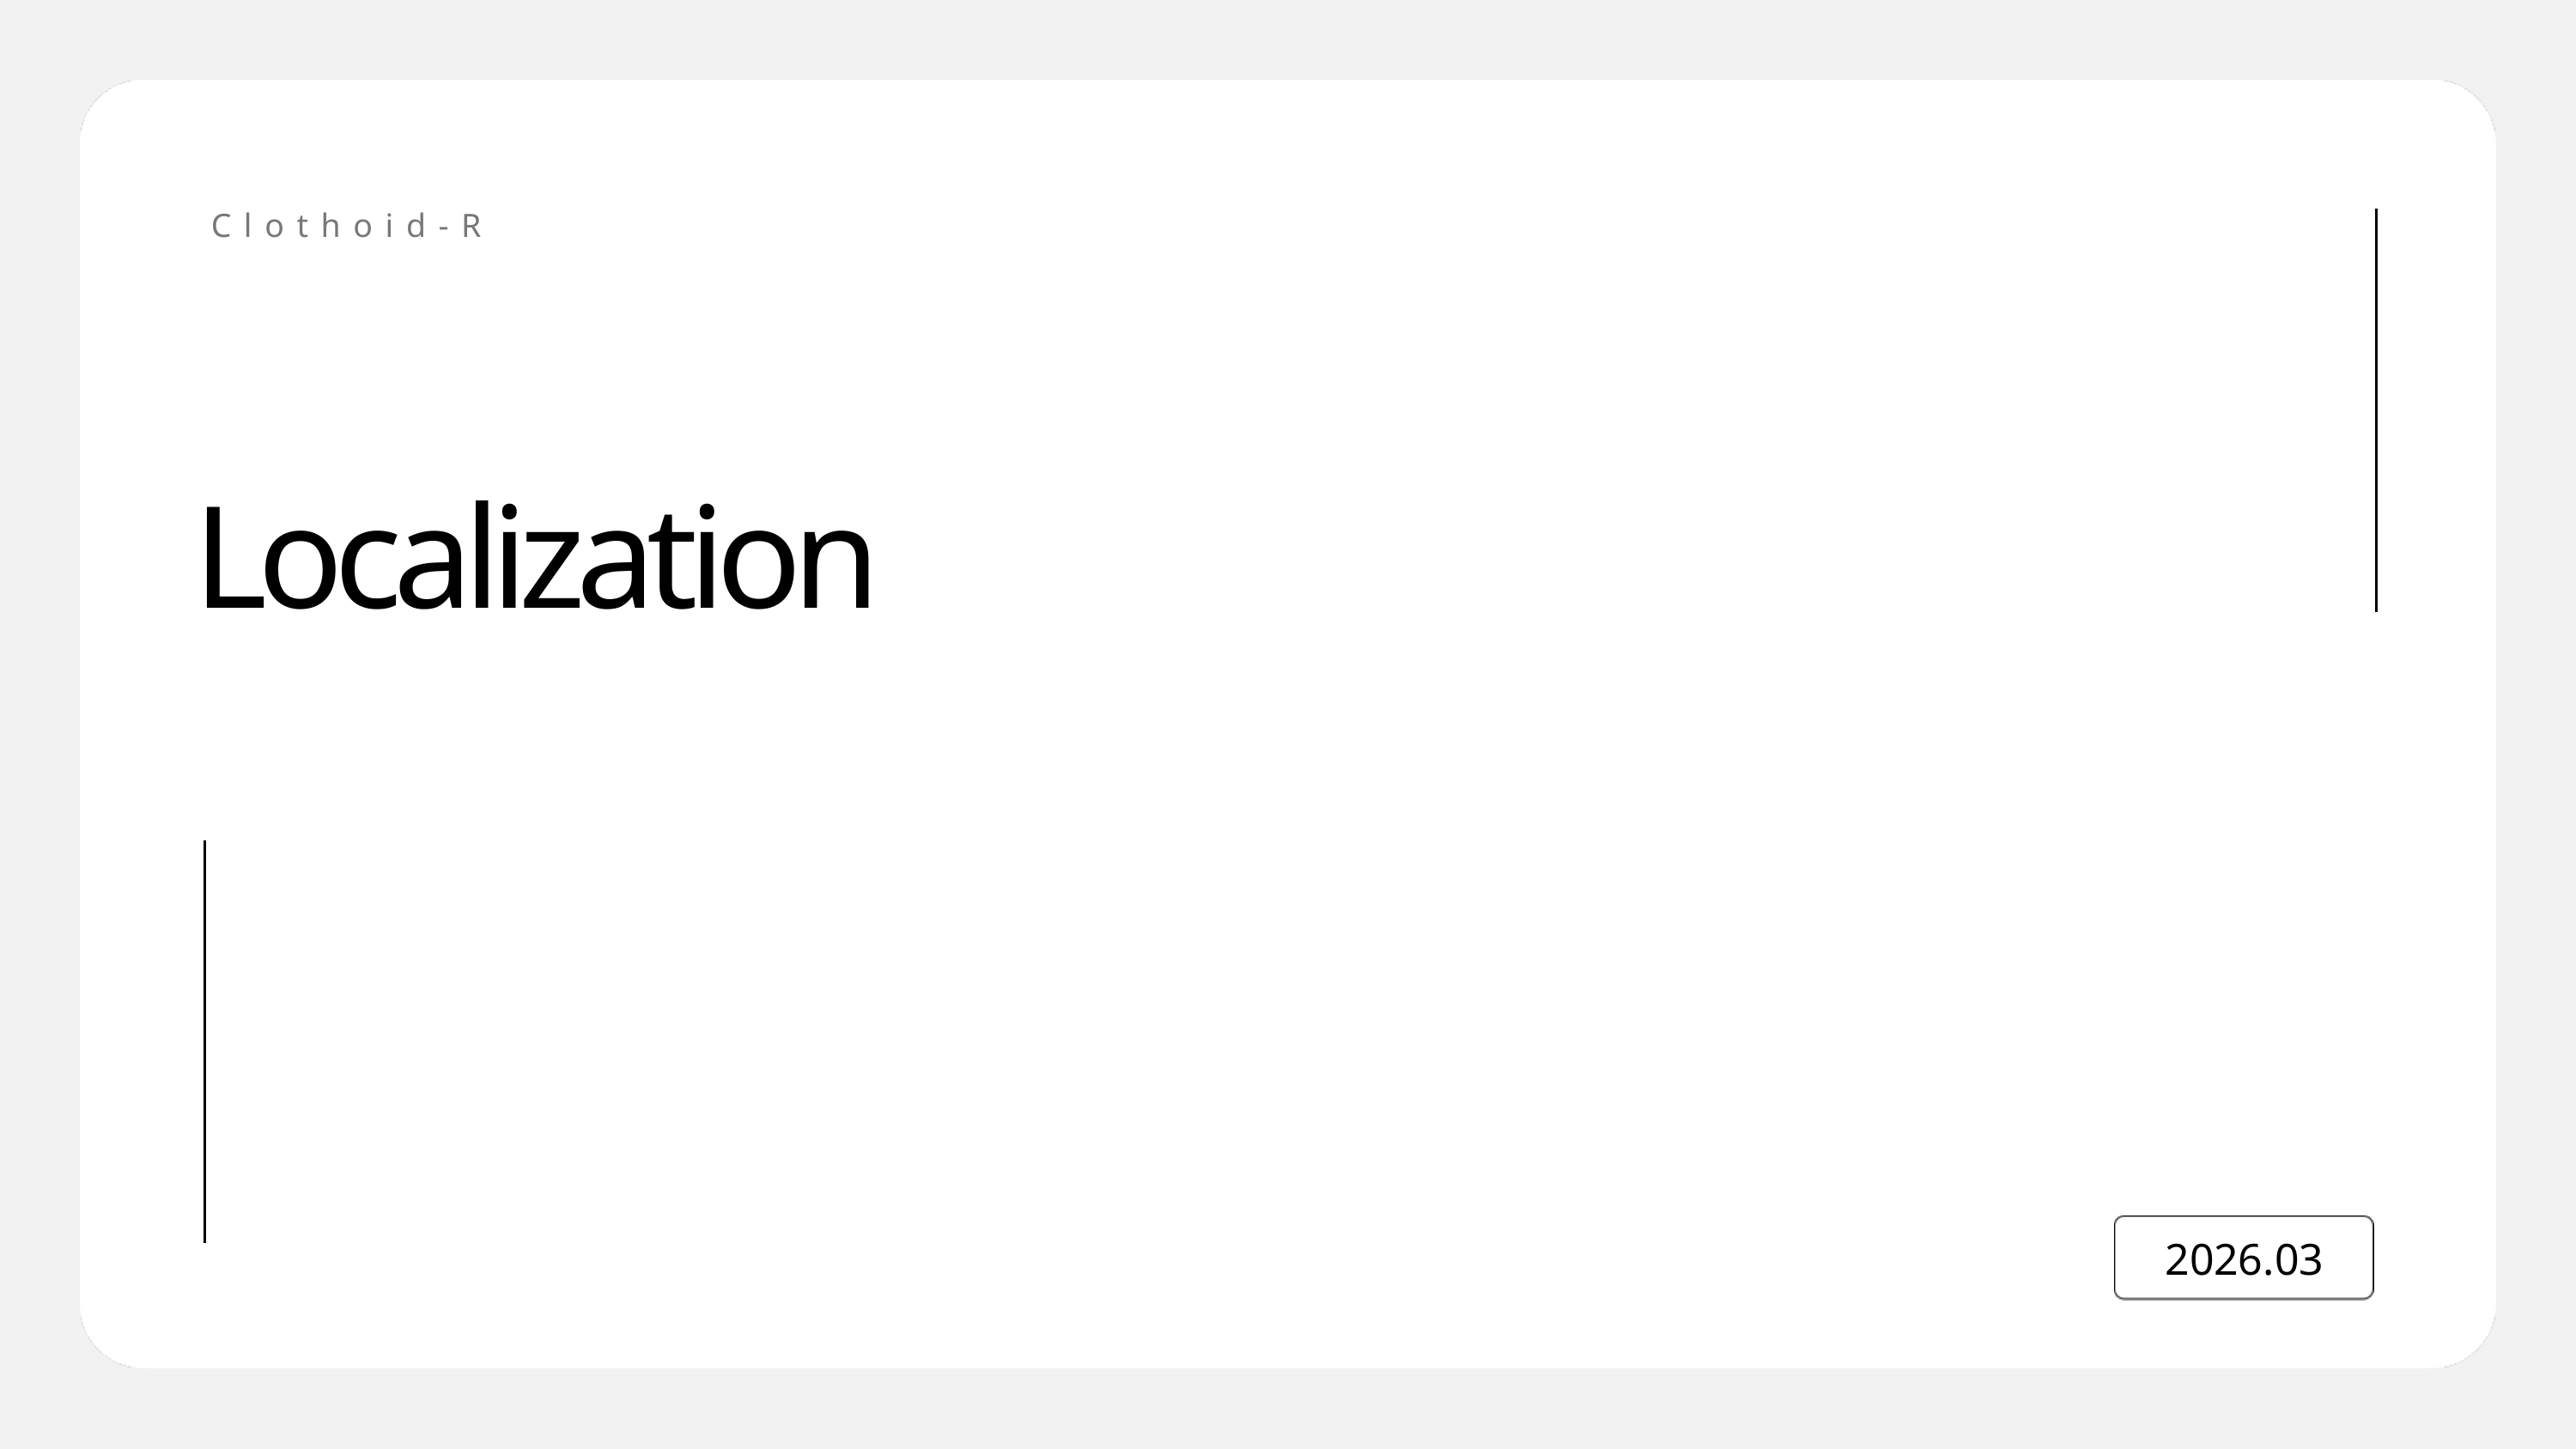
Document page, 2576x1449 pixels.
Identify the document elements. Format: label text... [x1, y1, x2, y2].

text_box 2026.03 [2123, 1228, 2366, 1290]
picture [80, 80, 2496, 1368]
text_box Clothoid-R [210, 202, 1430, 247]
text_box Localization [193, 322, 1542, 662]
